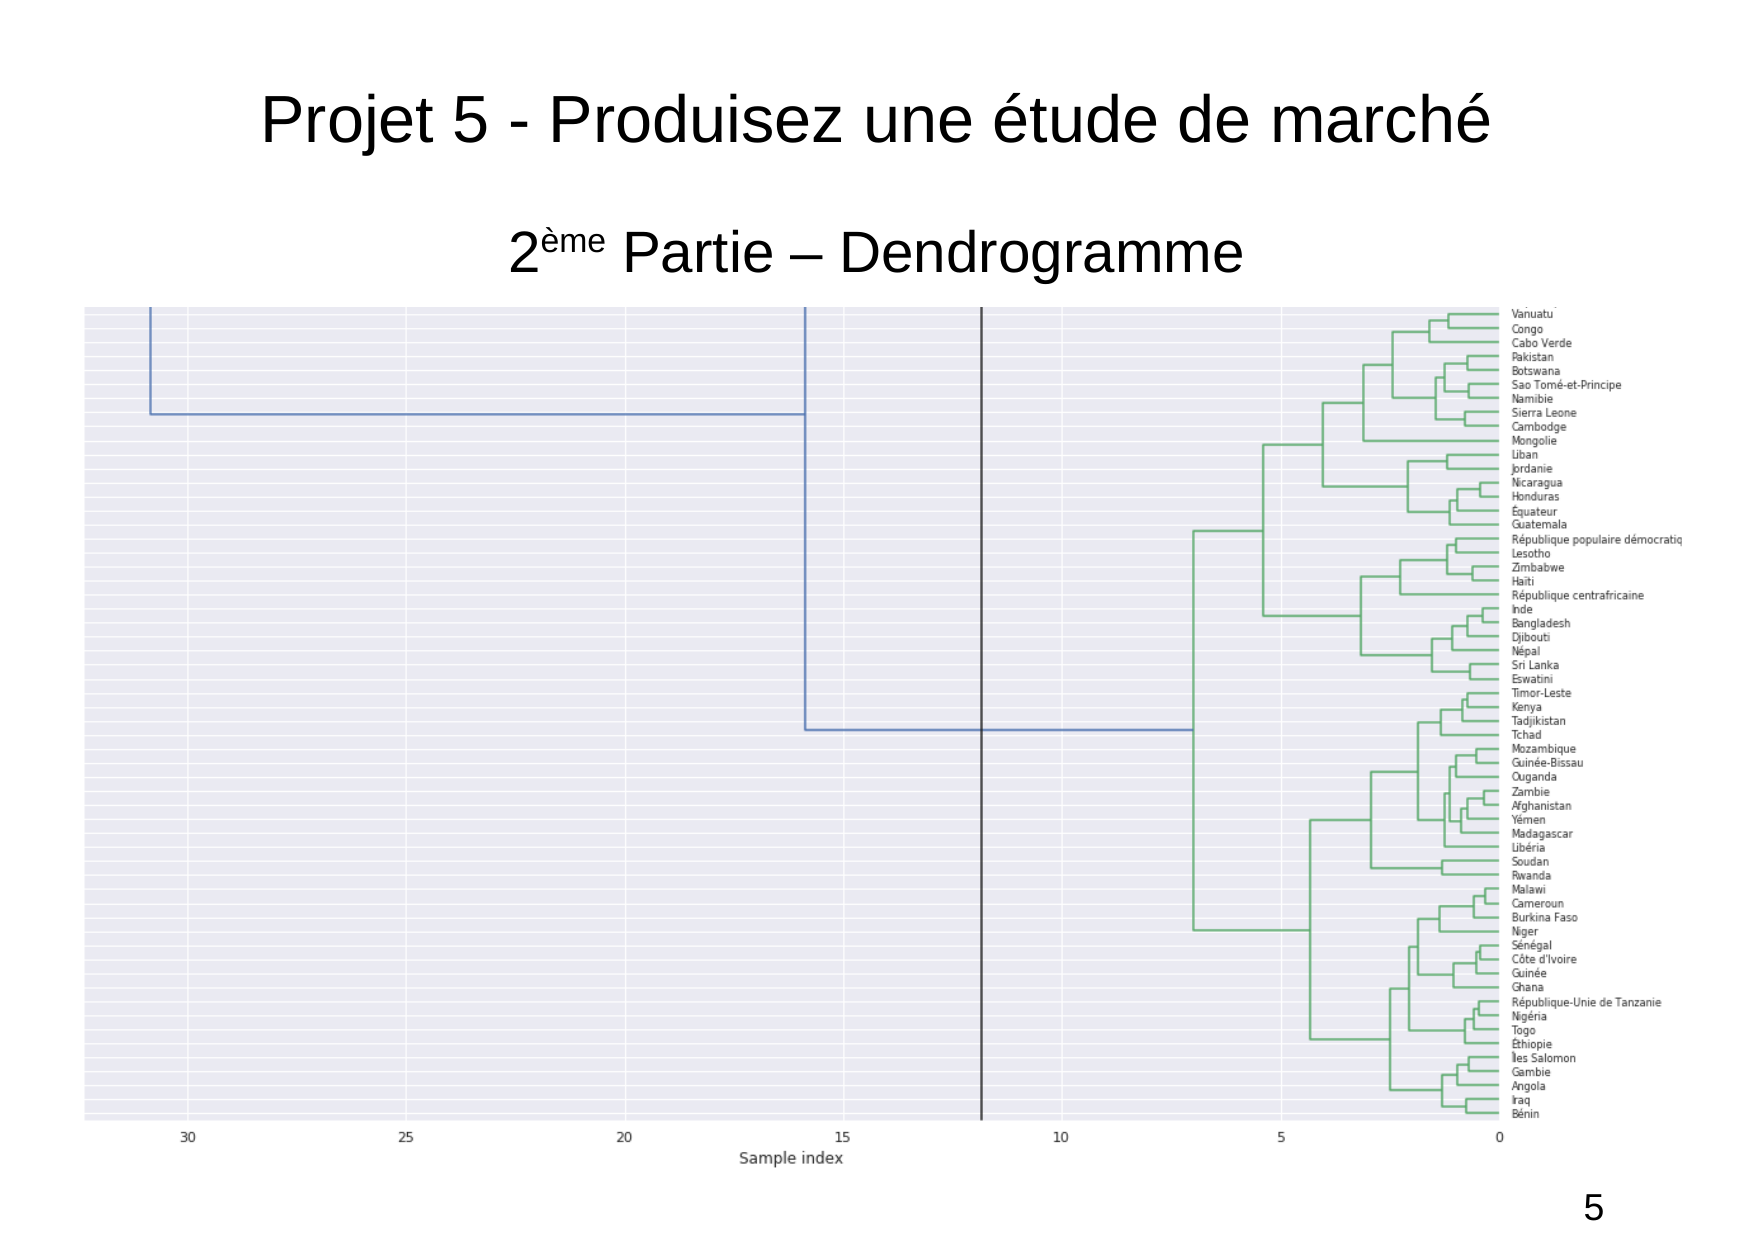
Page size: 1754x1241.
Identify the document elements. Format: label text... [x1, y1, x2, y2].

text_box <numéro> [1568, 1178, 1754, 1241]
title Projet 5 - Produisez une étude de marché [140, 48, 1614, 190]
picture [70, 307, 1682, 1193]
subtitle 2ème Partie – Dendrogramme [140, 188, 1613, 307]
